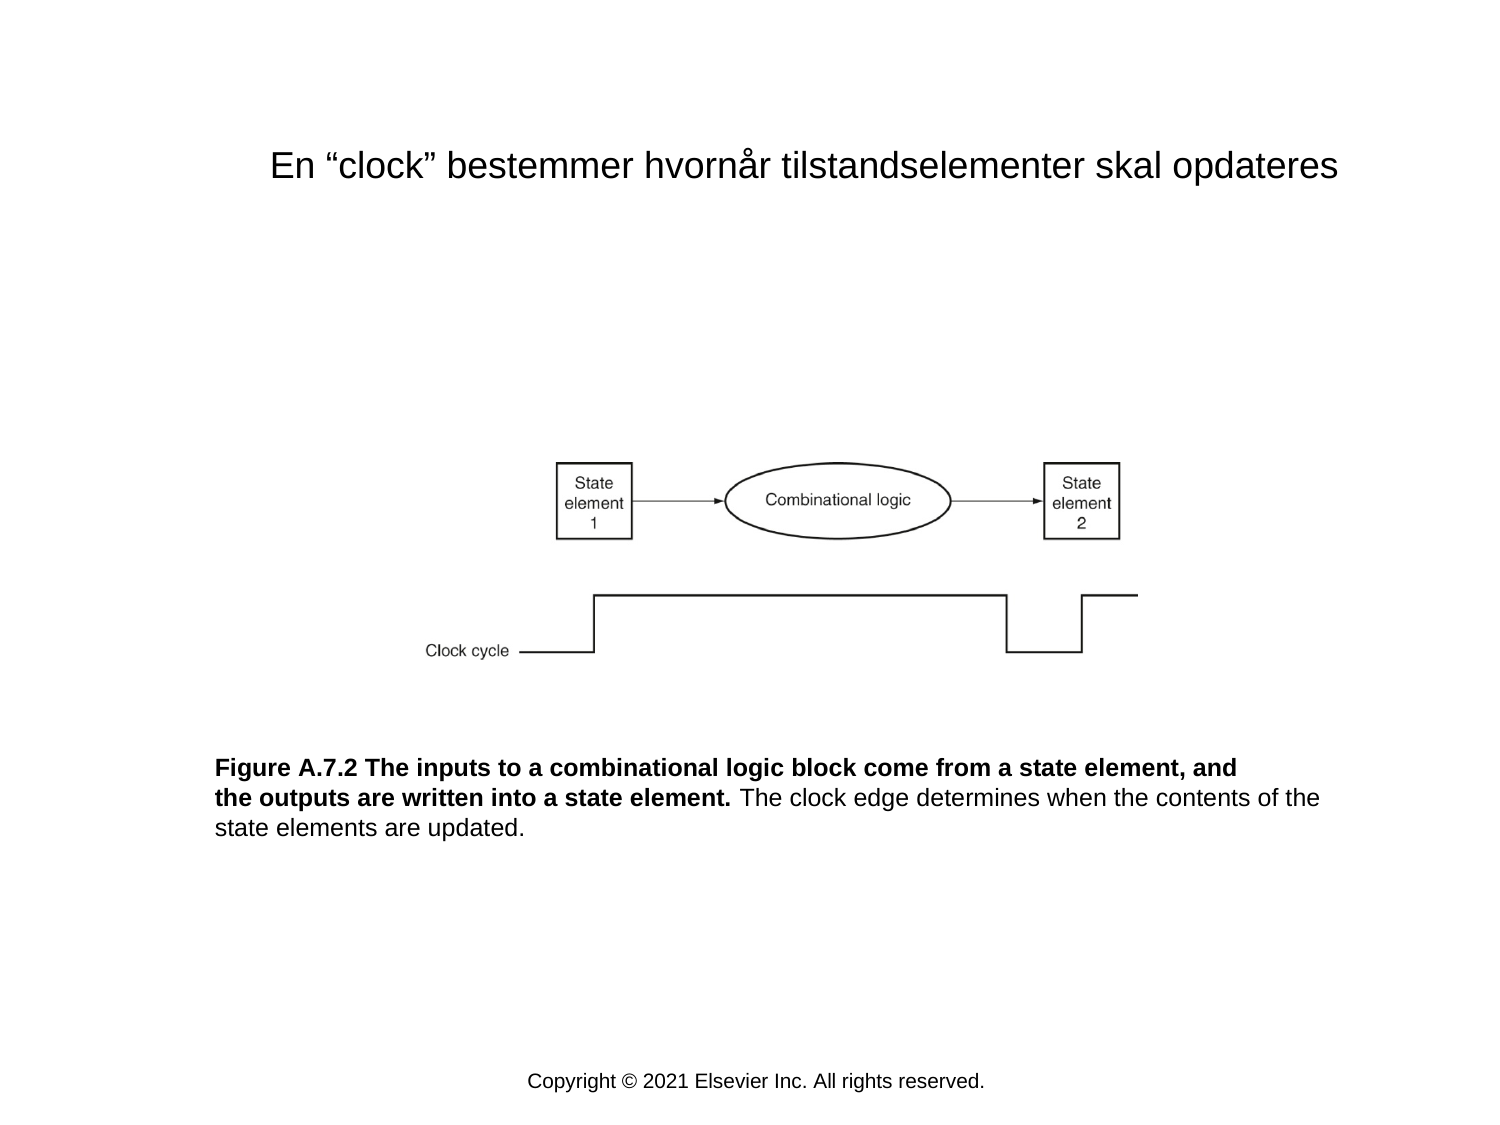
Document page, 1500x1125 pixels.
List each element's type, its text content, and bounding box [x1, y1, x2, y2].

picture [425, 462, 1138, 660]
text_box En “clock” bestemmer hvornår tilstandselementer skal opdateres [255, 133, 1354, 194]
text_box Figure A.7.2 The inputs to a combinational logic block come from a state element, and the outputs are written into a state element. The clock edge determines when the contents of the state elements are updated. [200, 744, 1500, 850]
text_box Copyright © 2021 Elsevier Inc. All rights reserved. [512, 1059, 1001, 1101]
